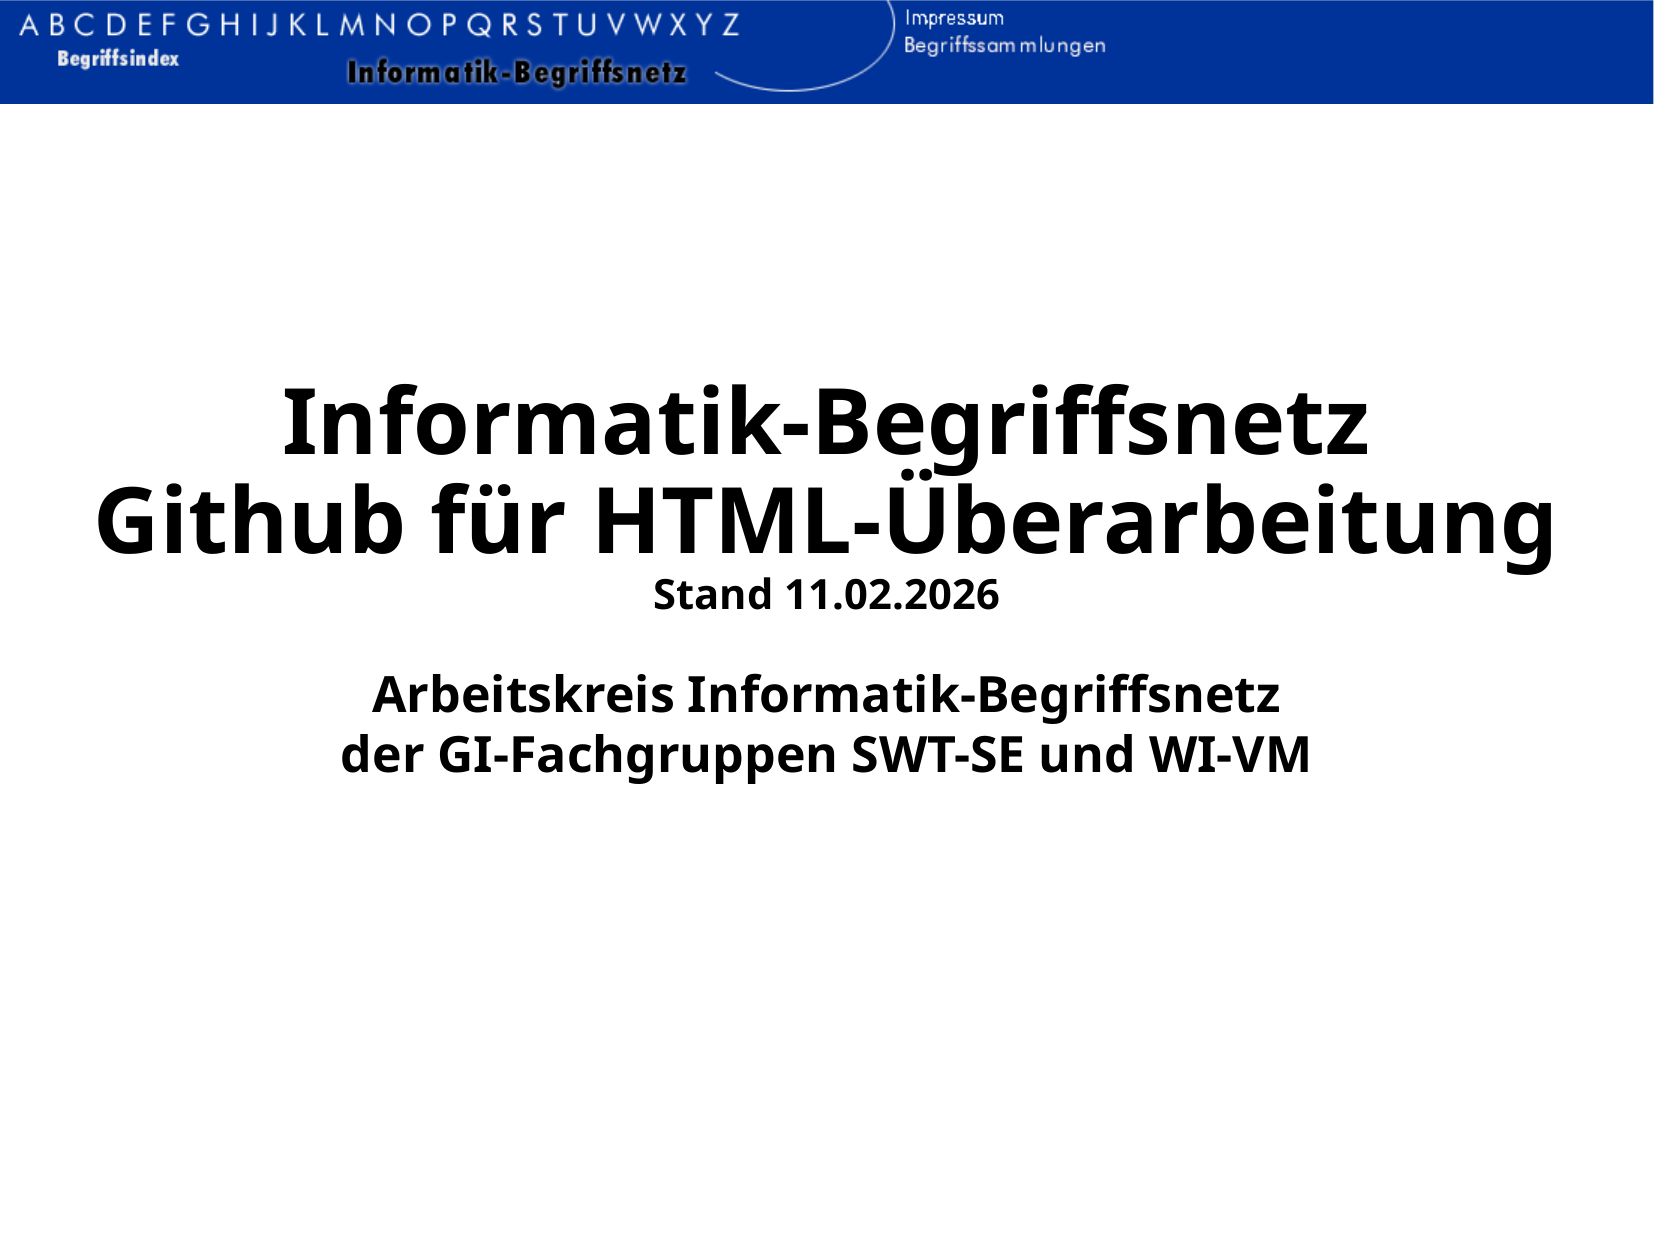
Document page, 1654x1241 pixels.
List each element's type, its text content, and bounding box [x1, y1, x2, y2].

picture [0, 0, 1654, 104]
subtitle Arbeitskreis Informatik-Begriffsnetz der GI-Fachgruppen SWT-SE und WI-VM [76, 655, 1577, 928]
title Informatik-Begriffsnetz Github für HTML-Überarbeitung Stand 11.02.2026 [76, 234, 1577, 626]
